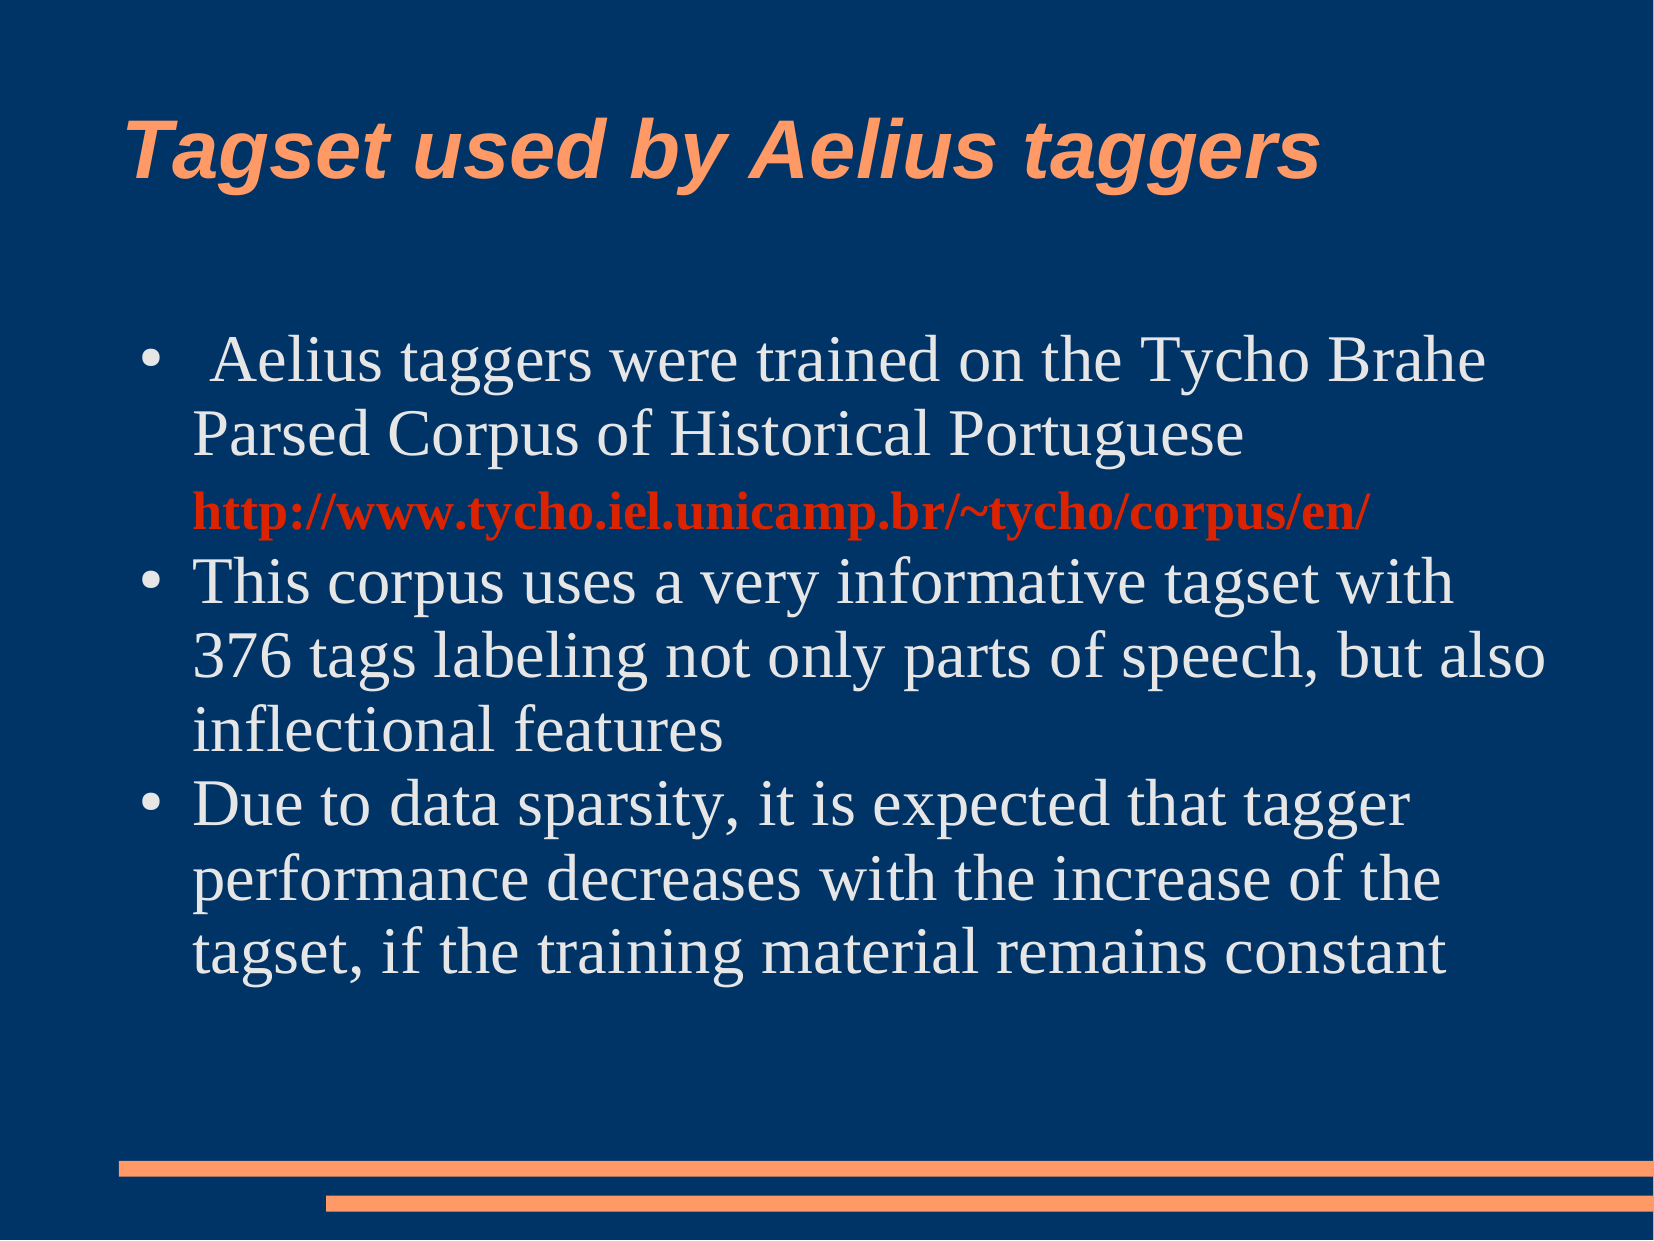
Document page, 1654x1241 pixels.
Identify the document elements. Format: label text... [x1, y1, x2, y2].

list Aelius taggers were trained on the Tycho Brahe Parsed Corpus of Historical Portuguese http://www.tycho.iel.unicamp.br/~tycho/corpus/en/ This corpus uses a very informative tagset with 376 tags labeling not only parts of speech, but also inflectional features Due to data sparsity, it is expected that tagger performance decreases with the increase of the tagset, if the training material remains constant [121, 322, 1561, 1132]
title Tagset used by Aelius taggers [121, 46, 1534, 254]
